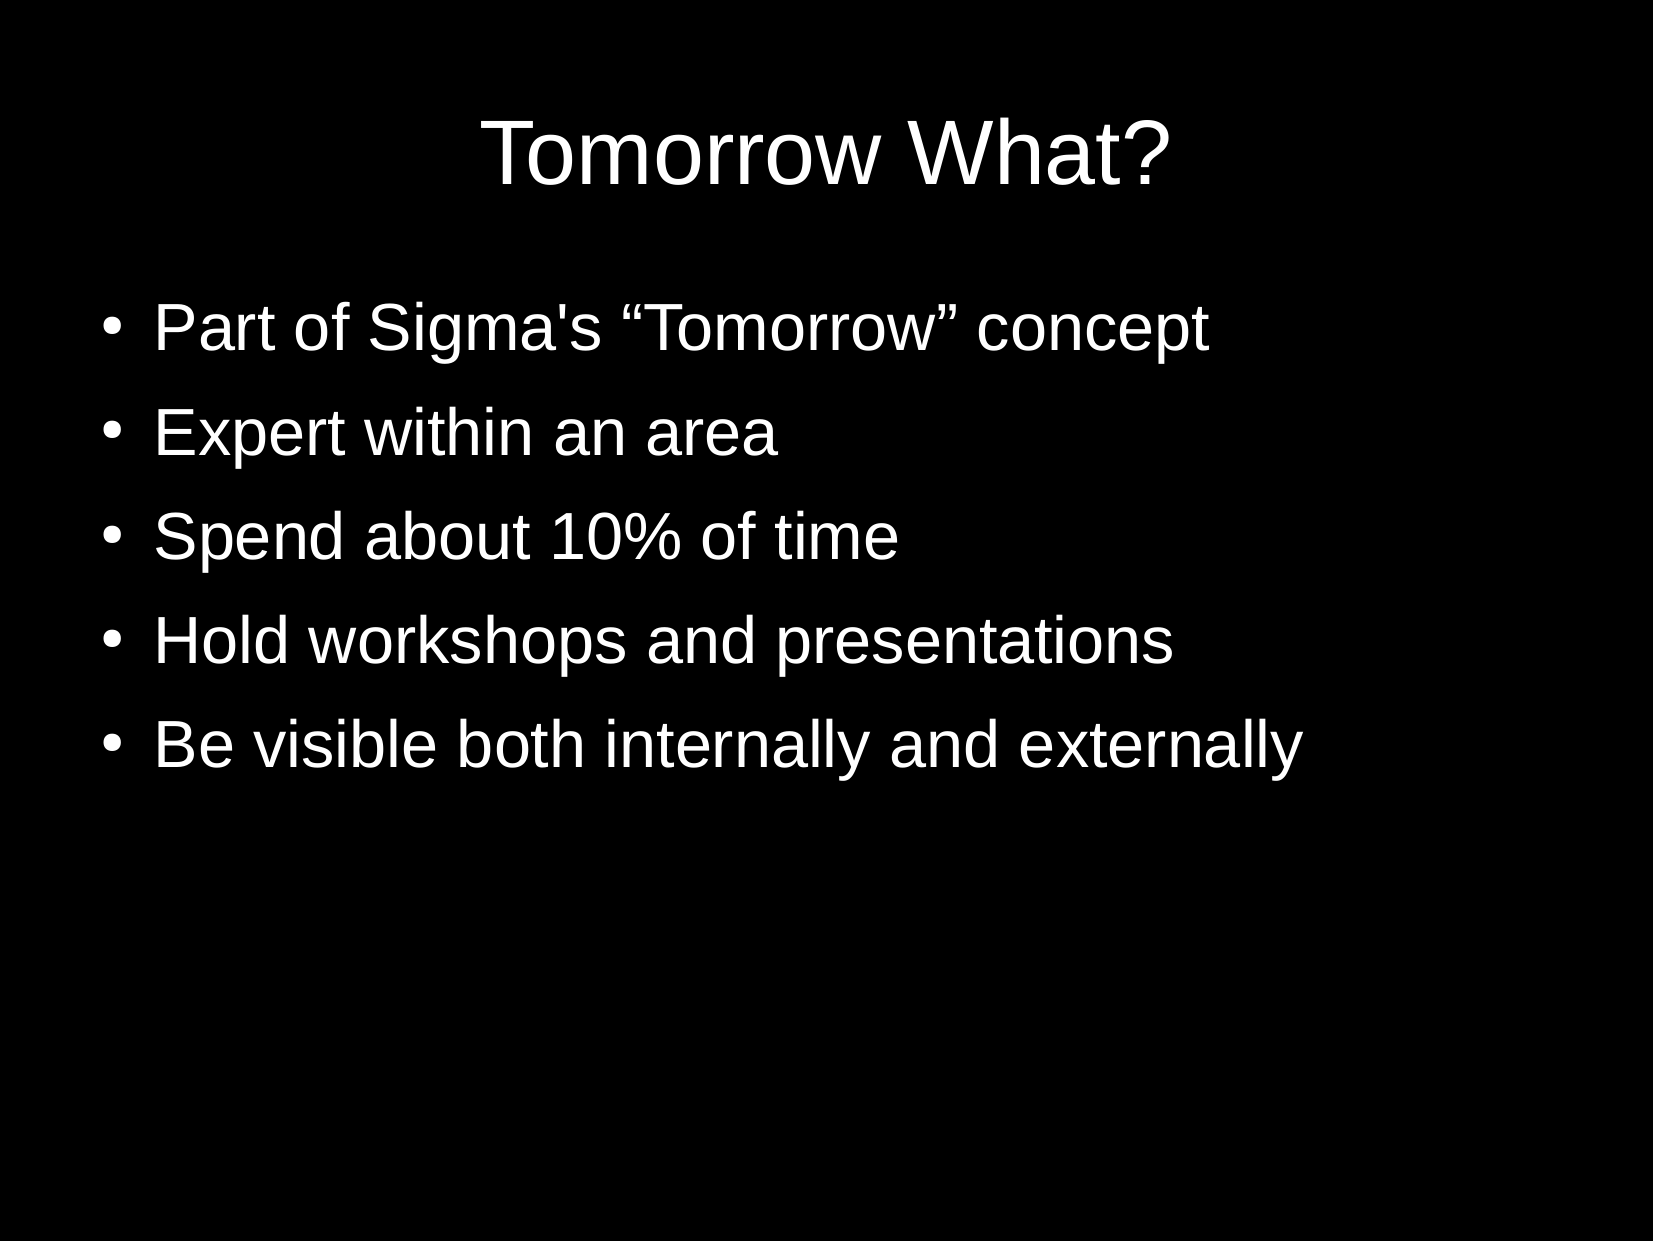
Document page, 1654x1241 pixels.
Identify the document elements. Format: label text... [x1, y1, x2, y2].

list Part of Sigma's “Tomorrow” concept Expert within an area Spend about 10% of time Hold workshops and presentations Be visible both internally and externally [82, 290, 1571, 1109]
title Tomorrow What? [82, 49, 1571, 257]
